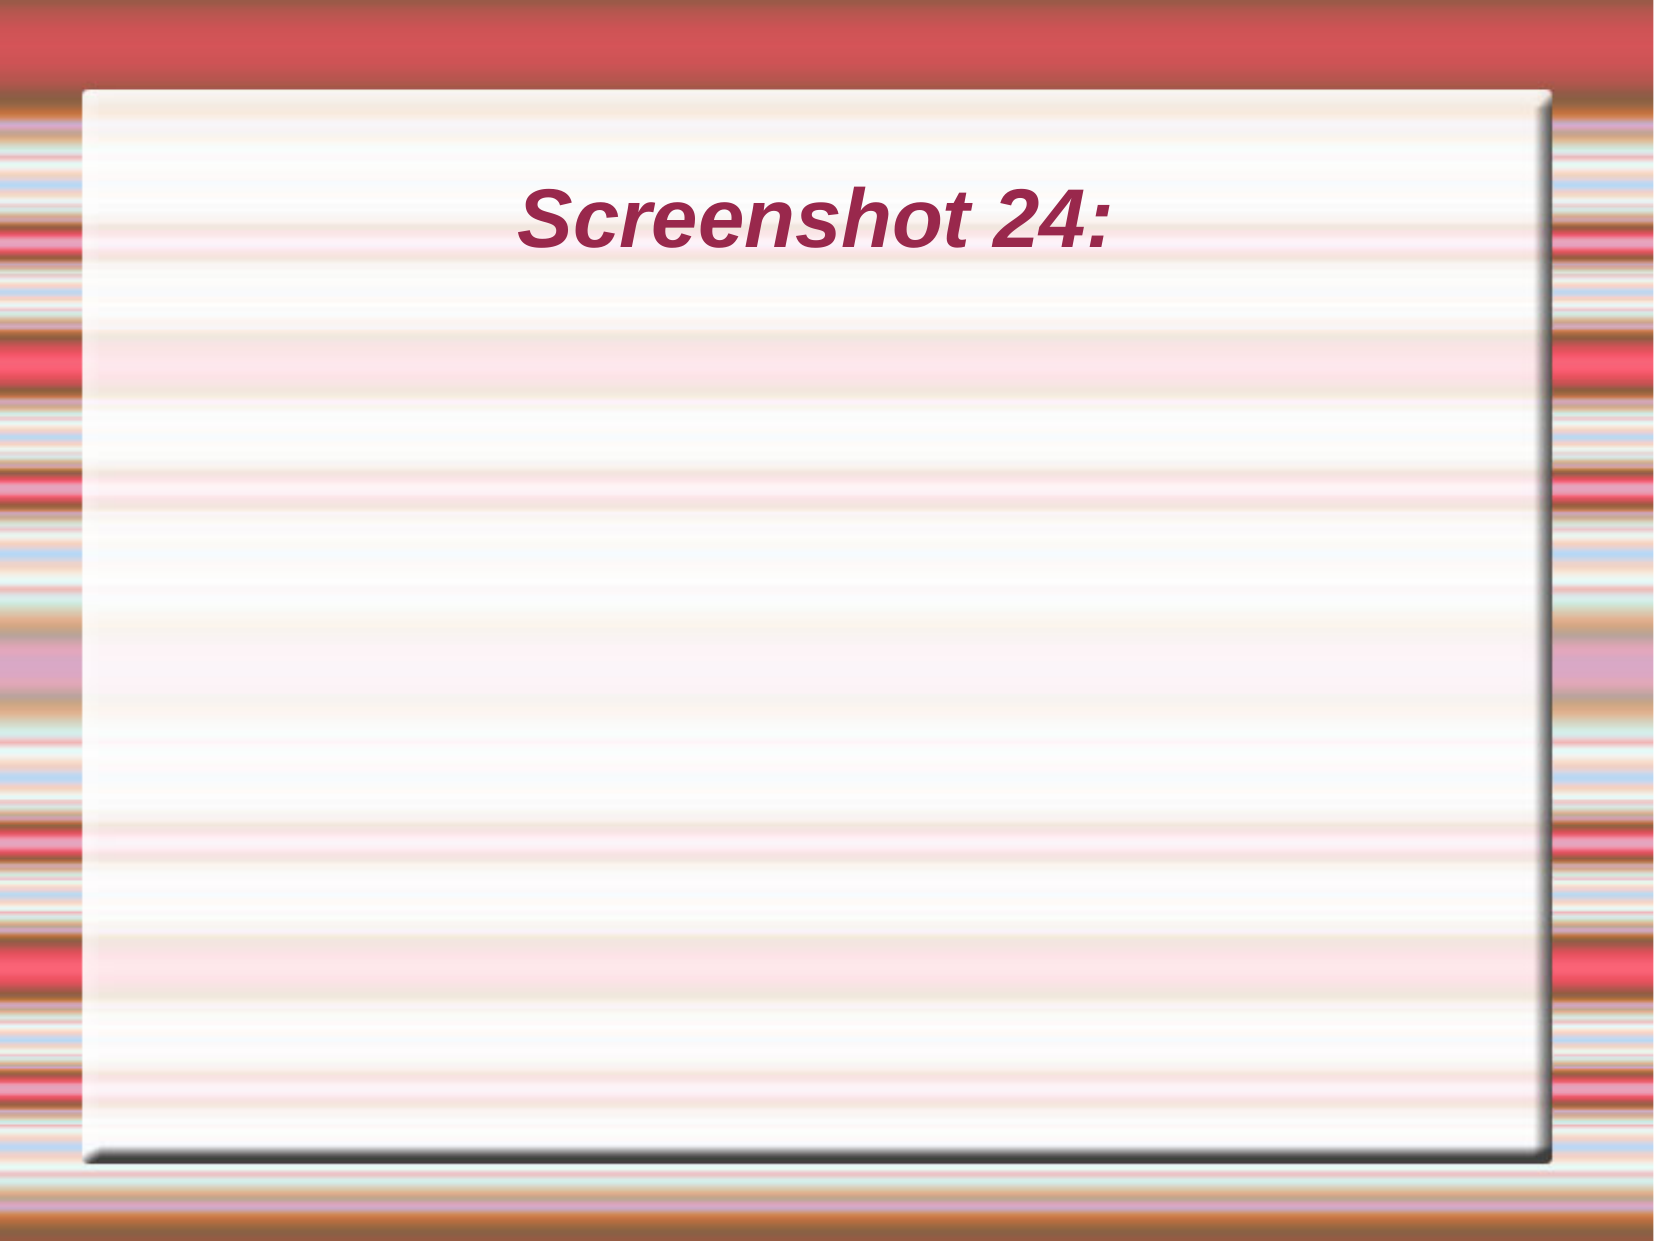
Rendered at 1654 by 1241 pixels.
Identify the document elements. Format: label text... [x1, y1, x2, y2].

picture [0, 0, 1654, 1241]
title Screenshot 24: [121, 114, 1534, 322]
